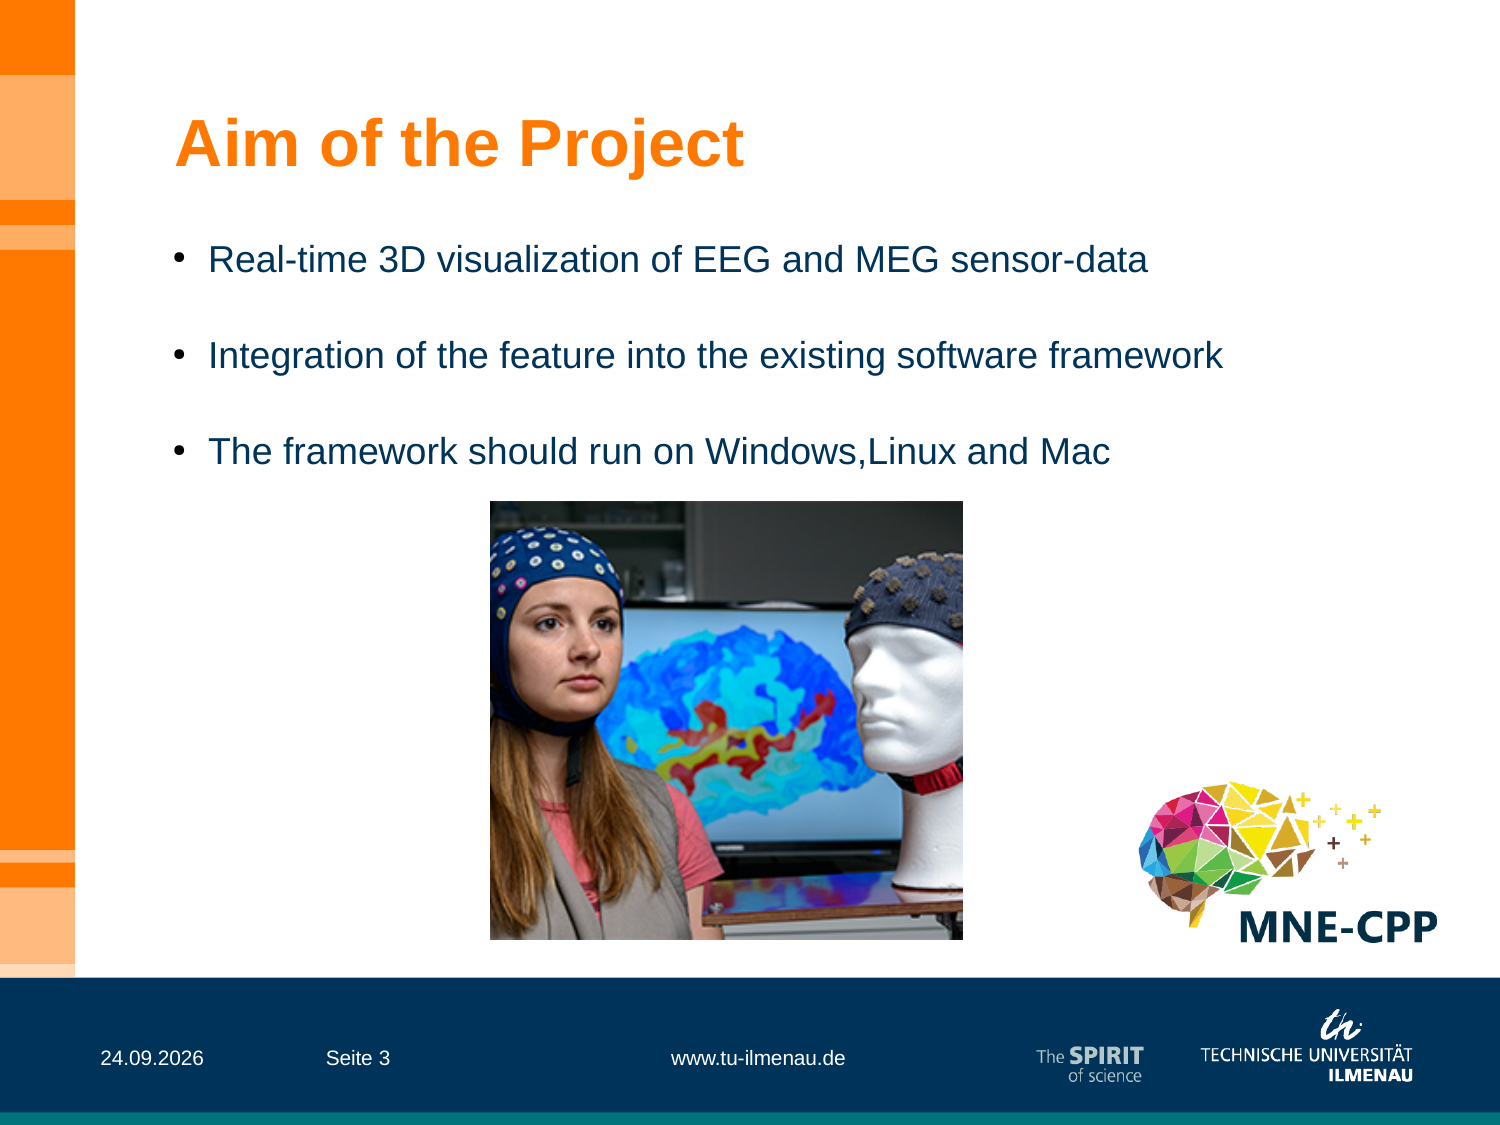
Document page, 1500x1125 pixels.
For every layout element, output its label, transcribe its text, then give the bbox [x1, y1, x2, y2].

footer www.tu-ilmenau.de [644, 1037, 858, 1088]
text_box Aim of the Project [174, 99, 1413, 188]
picture [490, 501, 963, 940]
picture [1074, 755, 1500, 969]
picture [1033, 1040, 1147, 1085]
slide_number Seite <Foliennummer> [289, 1037, 427, 1088]
slide_number 03.05.2017 [100, 1037, 276, 1088]
picture [1200, 1009, 1413, 1082]
text_box Real-time 3D visualization of EEG and MEG sensor-data Integration of the feature into the existing software framework The framework should run on Windows,Linux and Mac [157, 224, 1394, 572]
